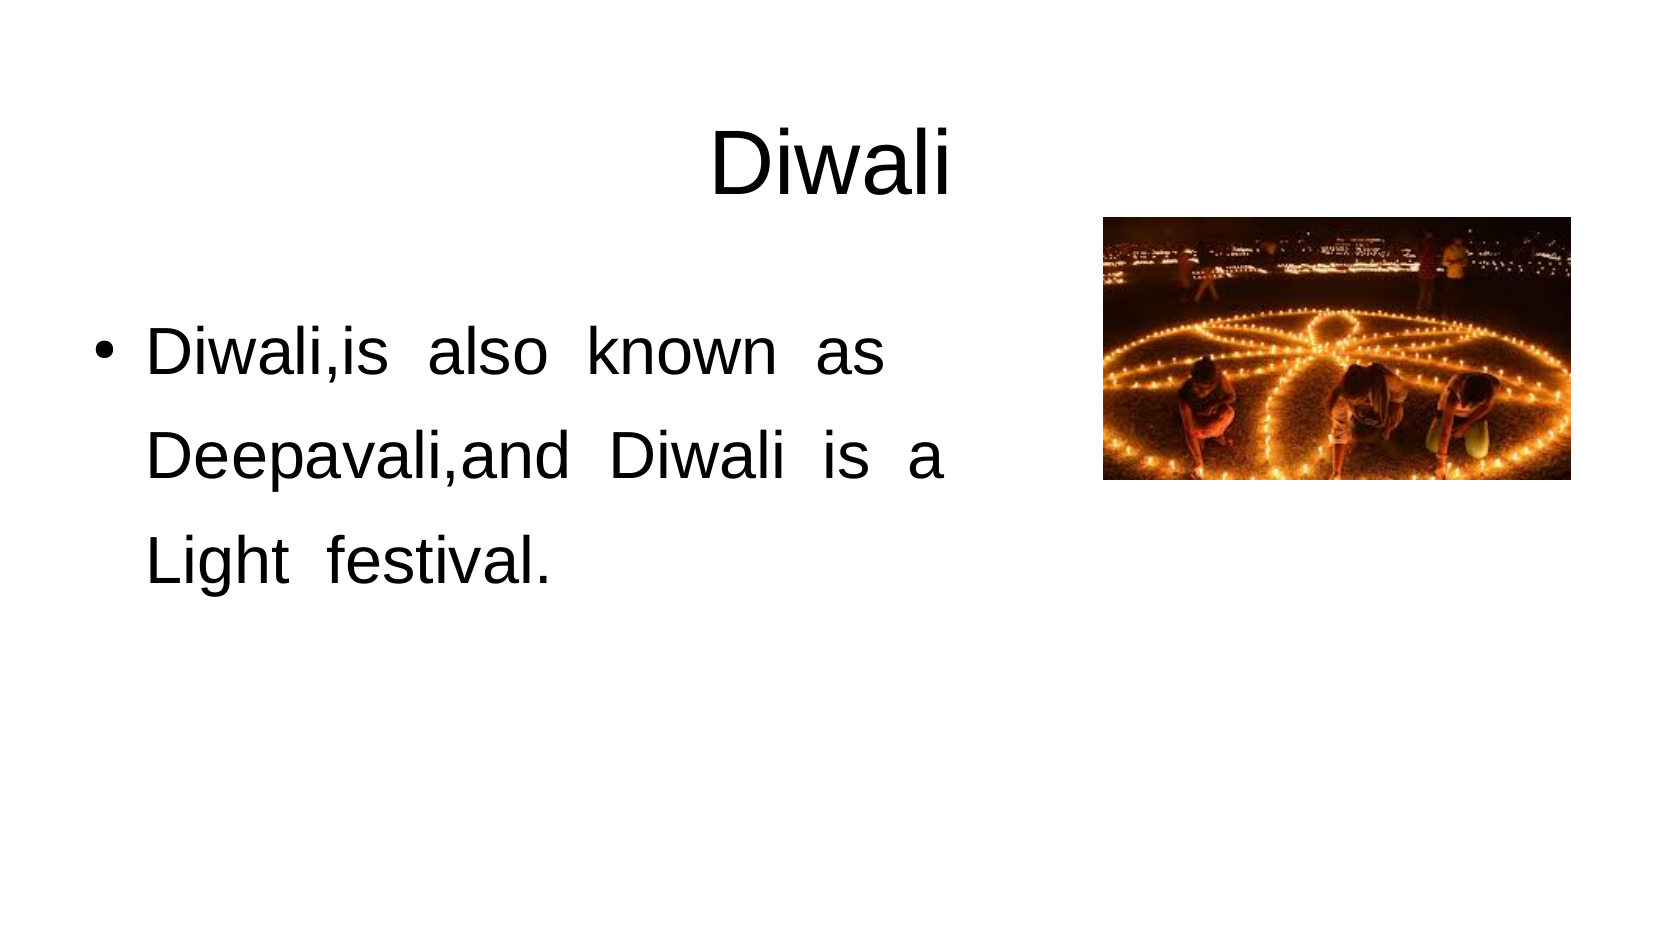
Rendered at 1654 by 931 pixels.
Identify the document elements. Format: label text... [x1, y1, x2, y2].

title Diwali [86, 84, 1576, 241]
list Diwali,is also known as Deepavali,and Diwali is a Light festival. [75, 210, 1564, 750]
picture [1103, 217, 1571, 481]
